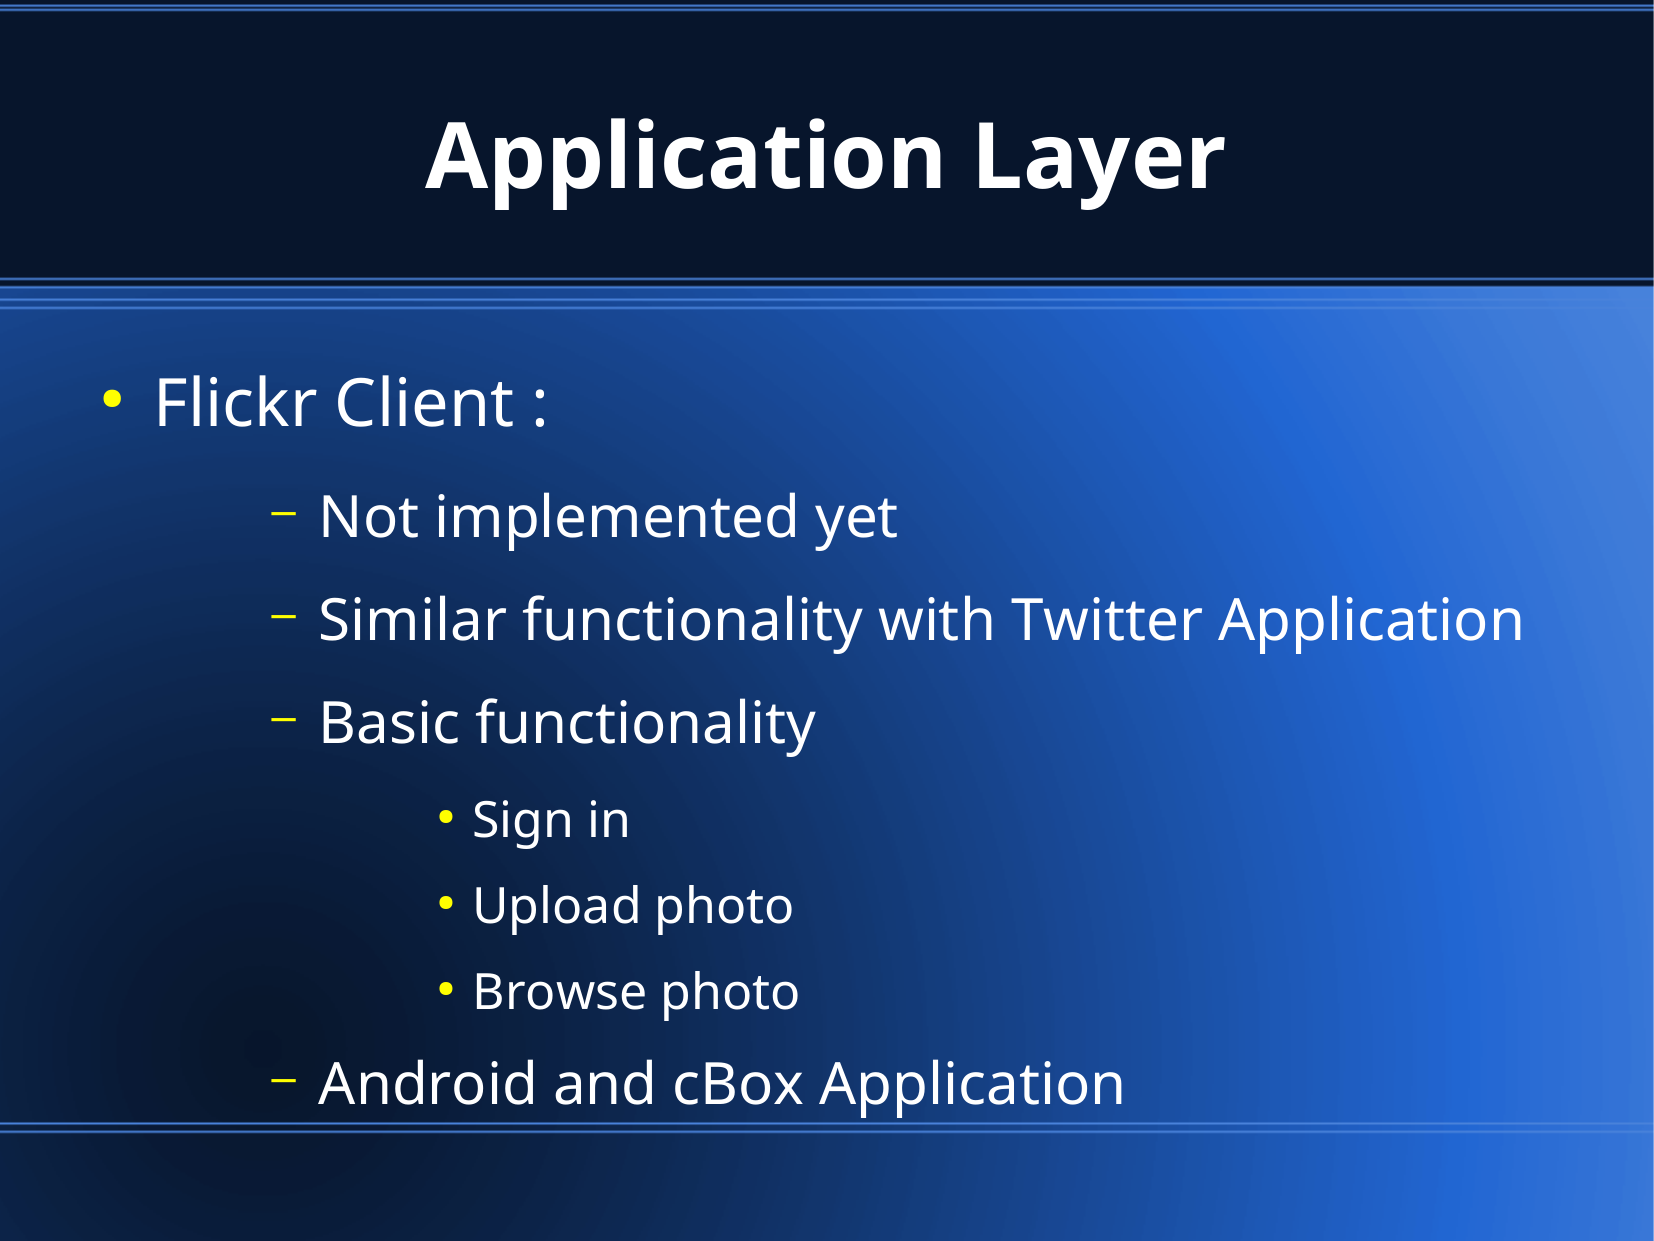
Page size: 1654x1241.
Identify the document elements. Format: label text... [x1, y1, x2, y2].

picture [0, 0, 1654, 1241]
title Application Layer [82, 49, 1571, 257]
list Flickr Client : Not implemented yet Similar functionality with Twitter Application Basic functionality Sign in Upload photo Browse photo Android and cBox Application [82, 355, 1571, 1094]
